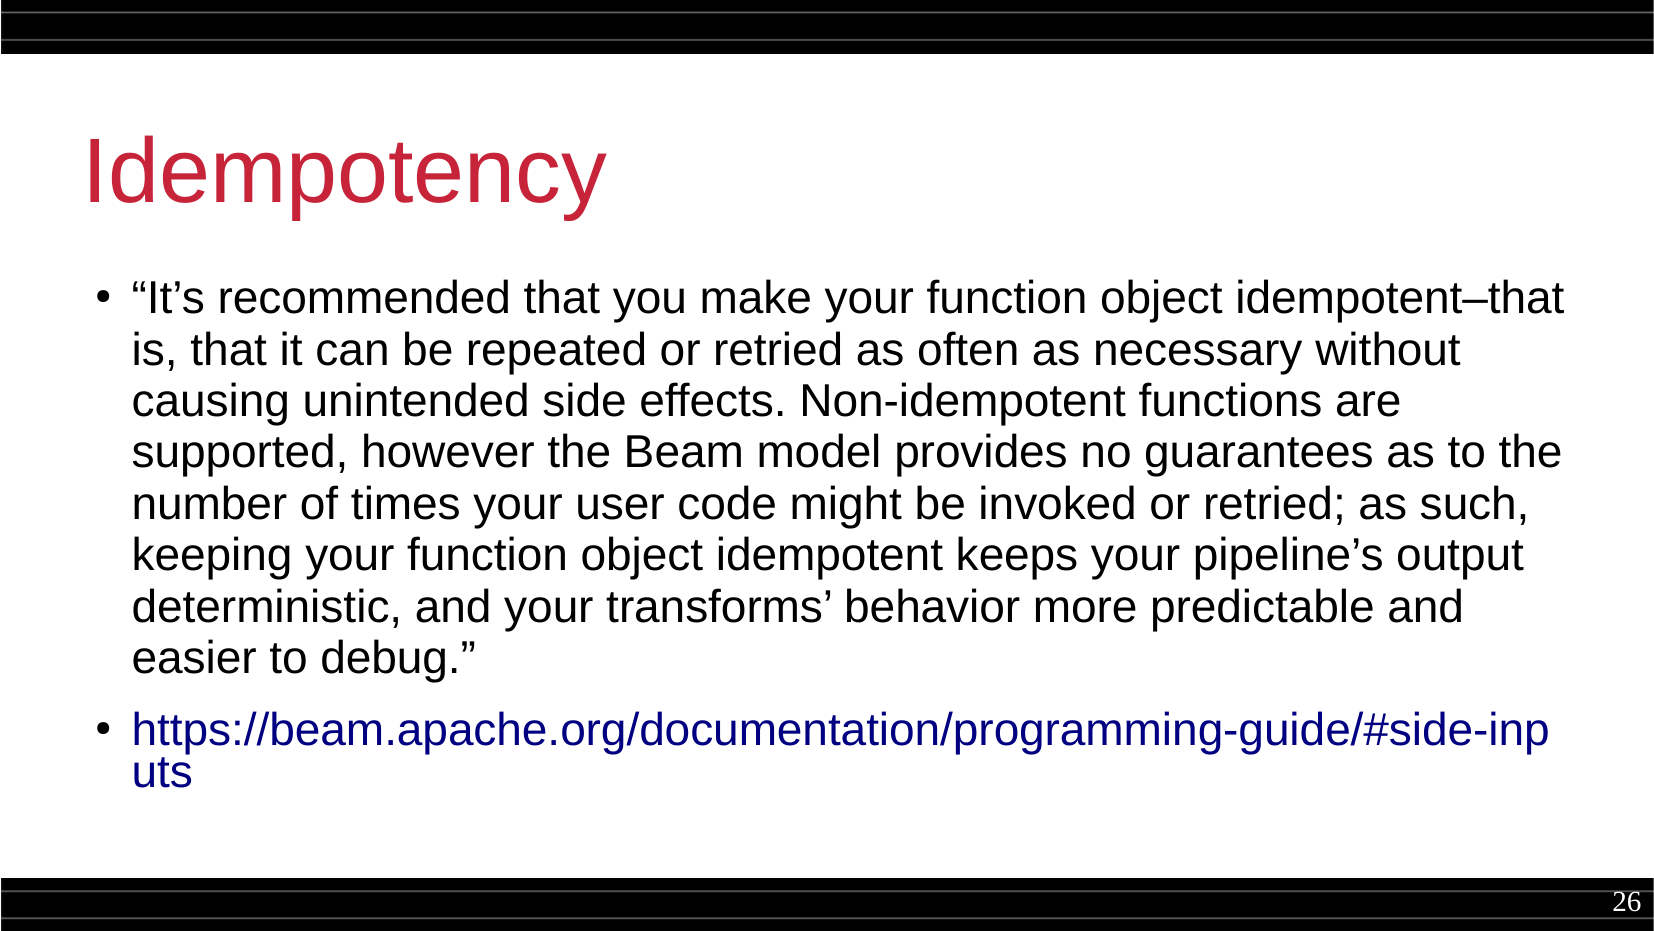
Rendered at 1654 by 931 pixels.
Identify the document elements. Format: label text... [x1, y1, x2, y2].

picture [1, 878, 1654, 931]
title Idempotency [82, 92, 1571, 249]
picture [1, 0, 1654, 54]
list “It’s recommended that you make your function object idempotent–that is, that it can be repeated or retried as often as necessary without causing unintended side effects. Non-idempotent functions are supported, however the Beam model provides no guarantees as to the number of times your user code might be invoked or retried; as such, keeping your function object idempotent keeps your pipeline’s output deterministic, and your transforms’ behavior more predictable and easier to debug.” https://beam.apache.org/documentation/programming-guide/#side-inputs [82, 271, 1571, 758]
